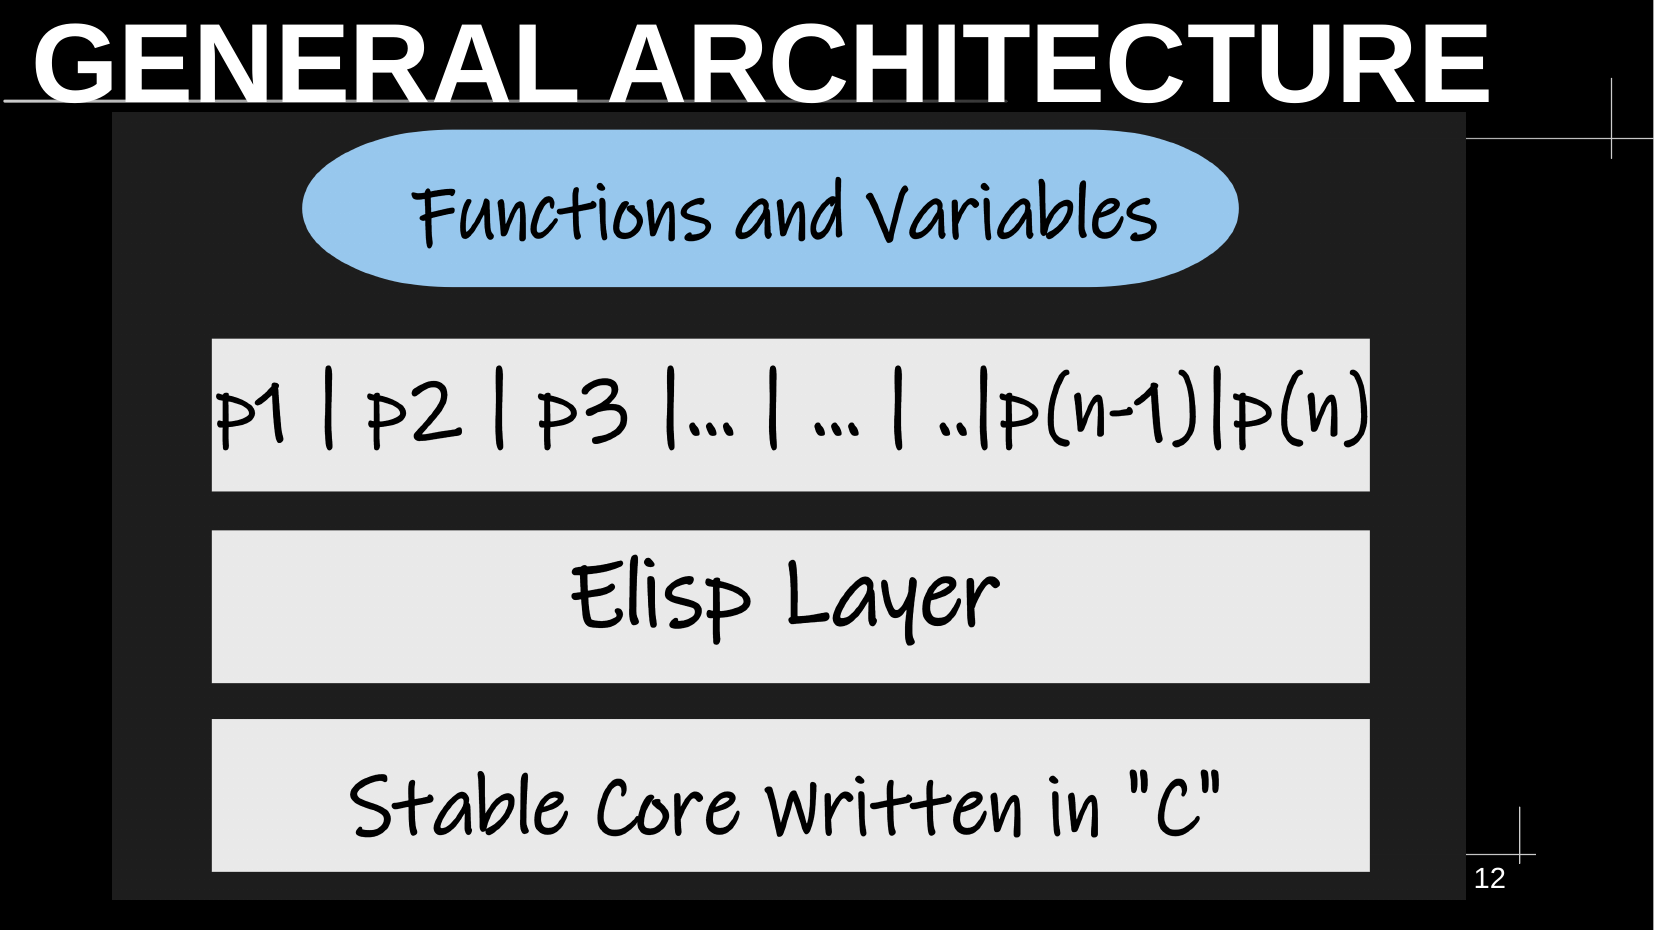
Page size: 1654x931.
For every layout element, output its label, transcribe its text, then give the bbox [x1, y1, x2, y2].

title GENERAL ARCHITECTURE [31, 18, 1501, 113]
picture [112, 112, 1466, 901]
